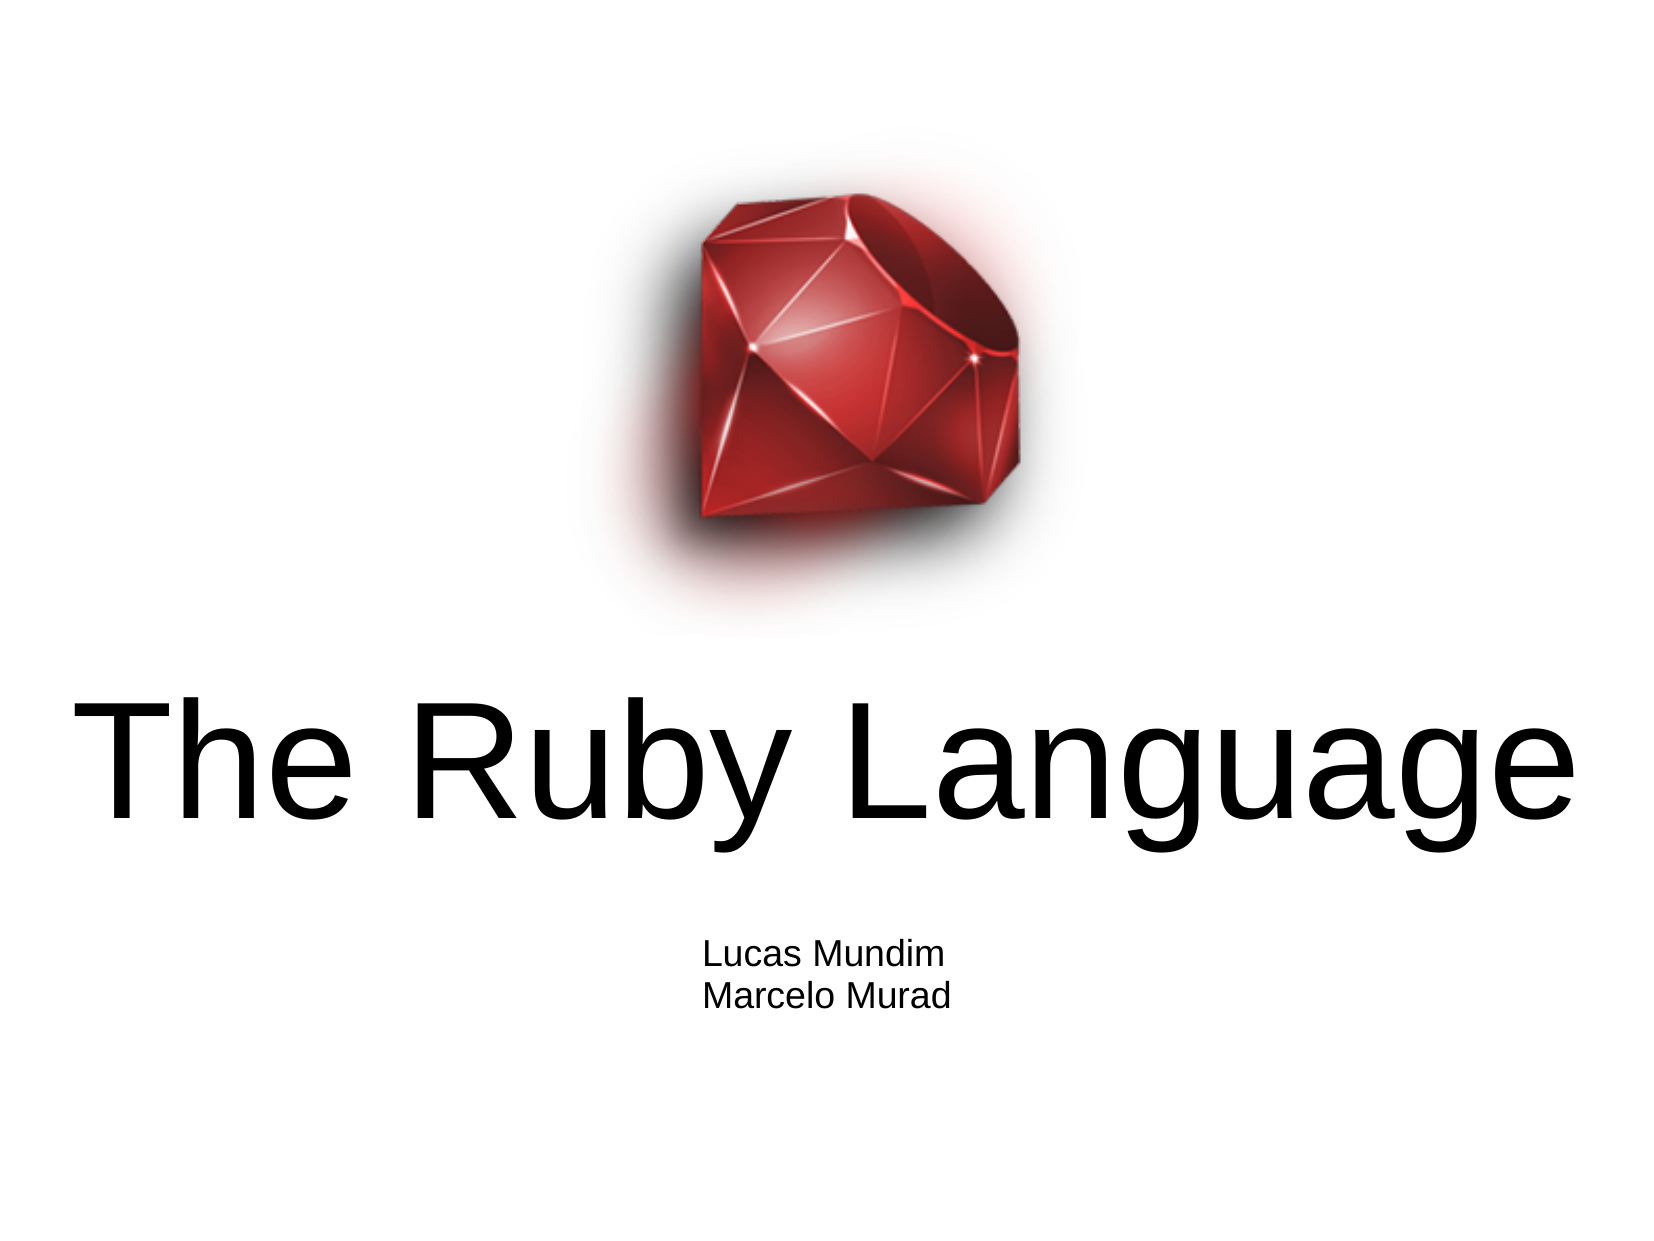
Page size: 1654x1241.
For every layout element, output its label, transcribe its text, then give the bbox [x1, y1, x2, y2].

picture [560, 115, 1094, 649]
text_box The Ruby Language [56, 659, 1598, 861]
text_box Lucas Mundim Marcelo Murad [687, 925, 967, 1025]
